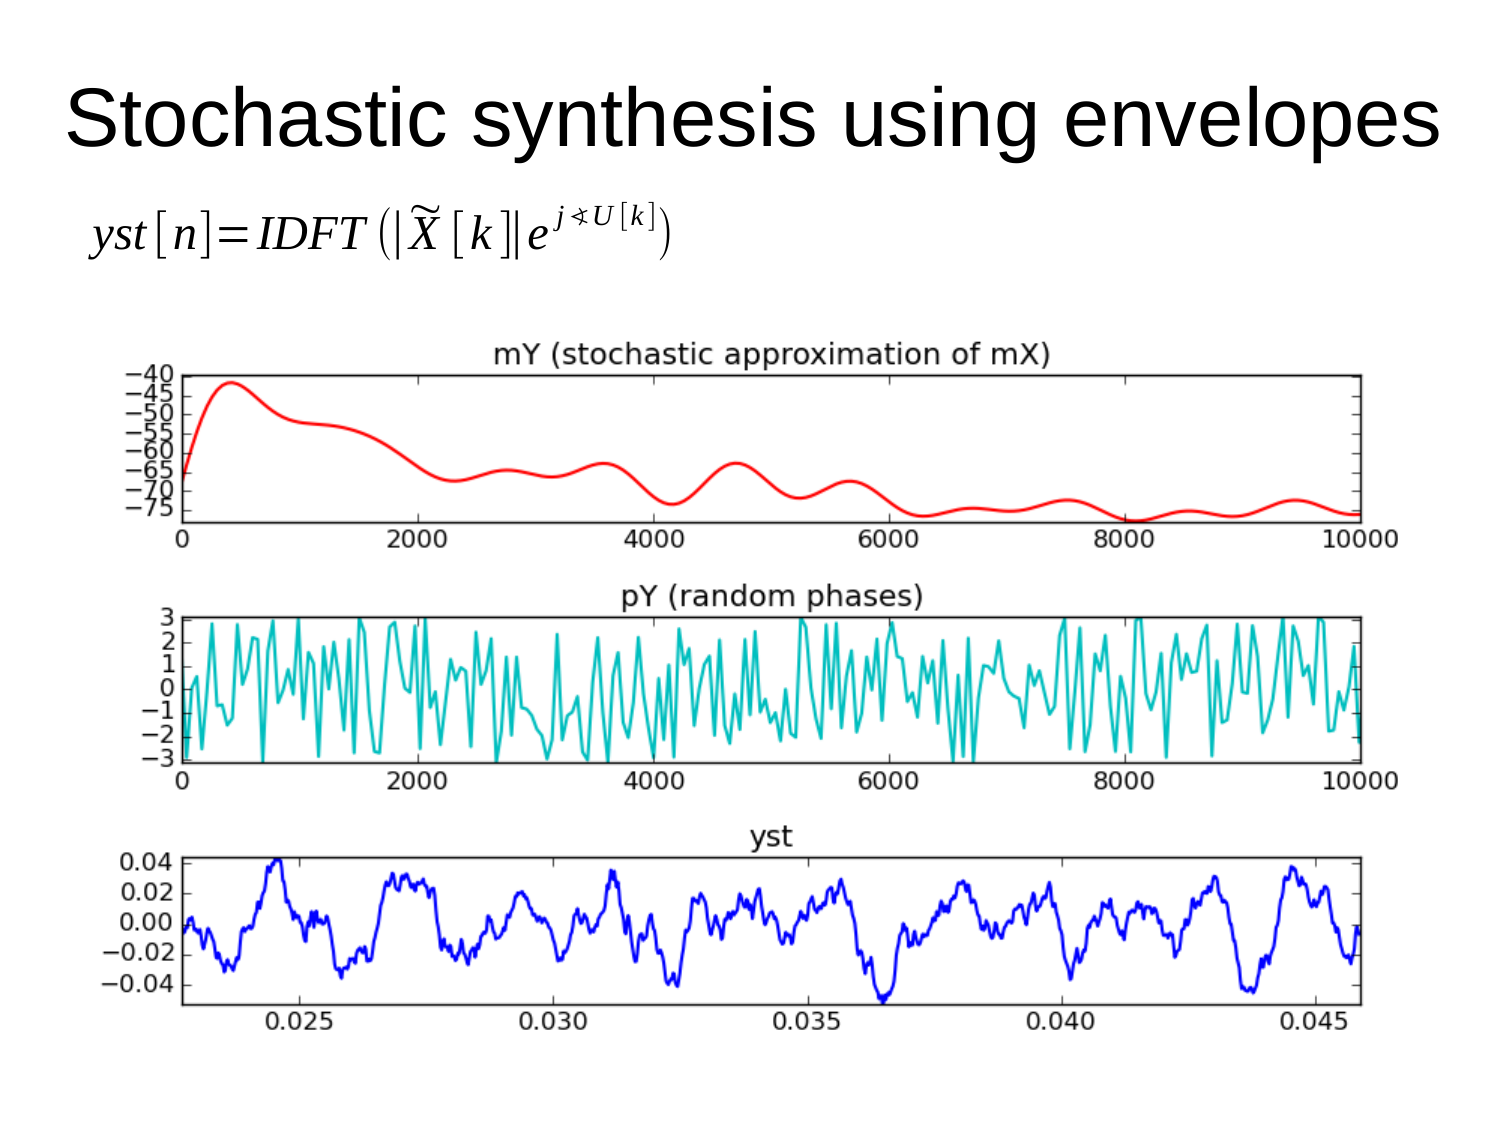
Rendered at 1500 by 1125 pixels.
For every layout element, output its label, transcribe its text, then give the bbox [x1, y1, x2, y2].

title Stochastic synthesis using envelopes [64, 23, 1456, 212]
picture [74, 315, 1425, 1066]
chart [81, 199, 680, 315]
